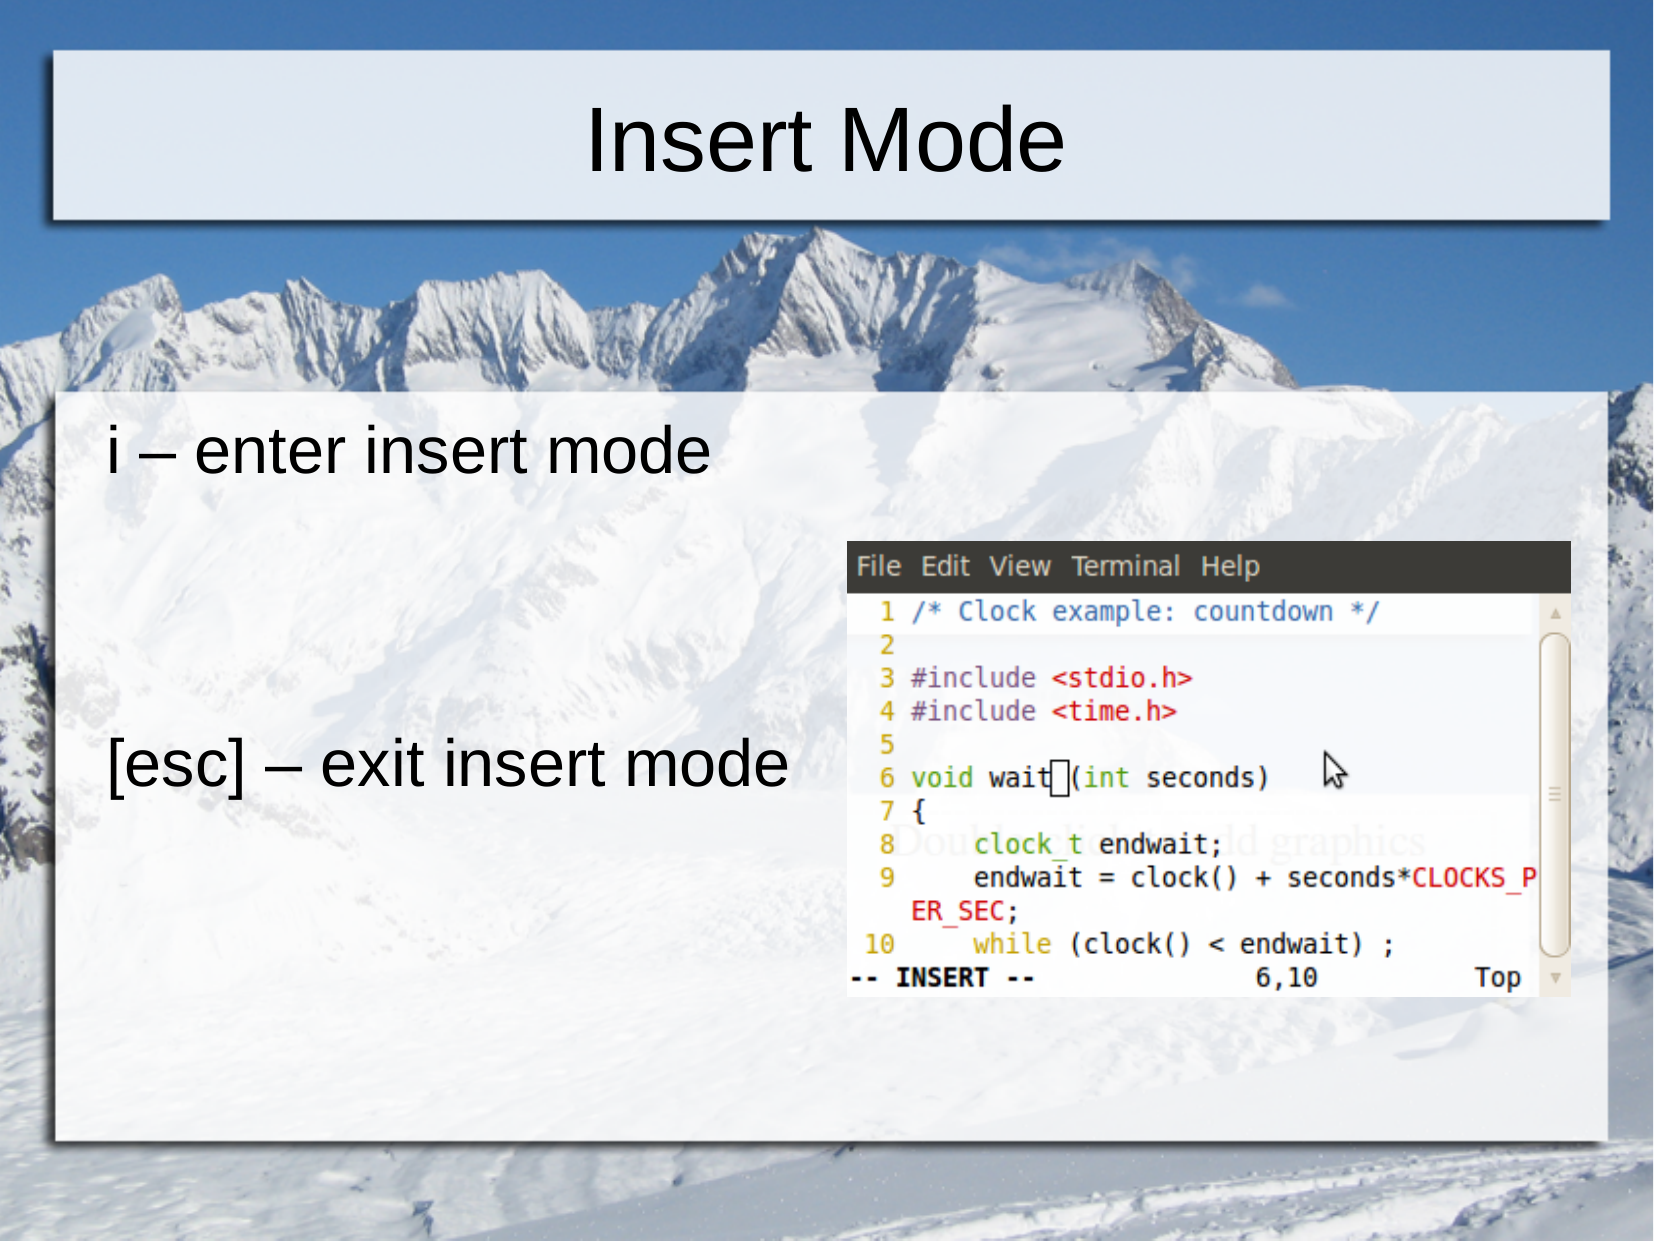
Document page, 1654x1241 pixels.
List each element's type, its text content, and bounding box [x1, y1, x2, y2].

picture [0, 0, 1654, 1241]
title Insert Mode [58, 61, 1594, 219]
list i – enter insert mode [esc] – exit insert mode [88, 413, 826, 1126]
